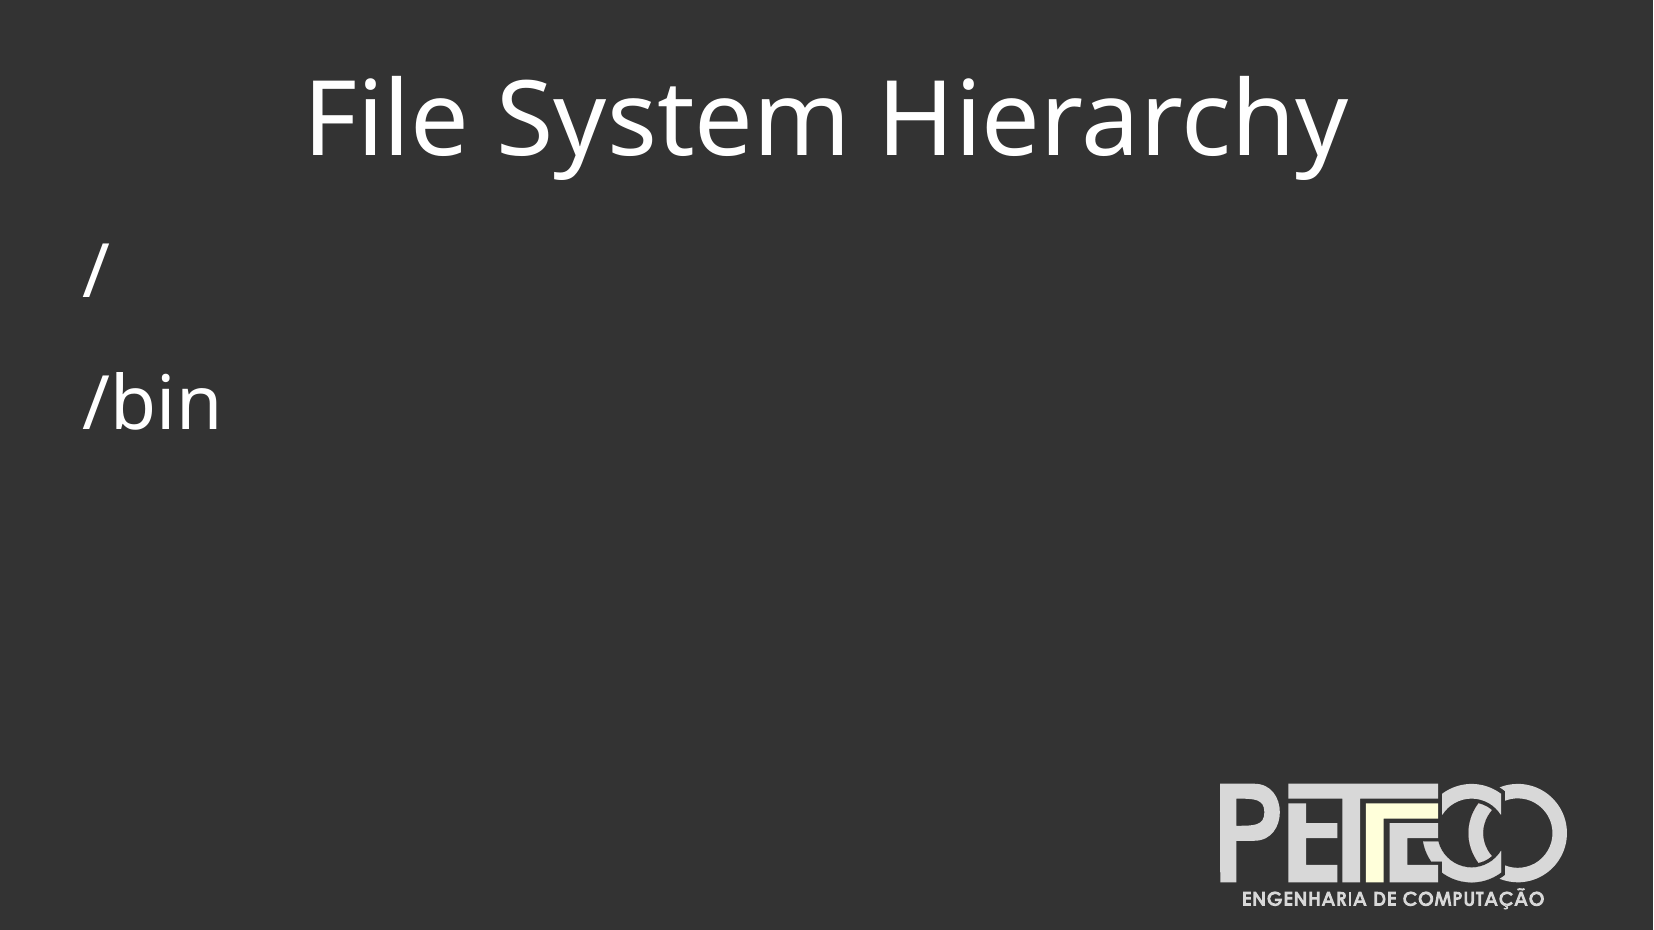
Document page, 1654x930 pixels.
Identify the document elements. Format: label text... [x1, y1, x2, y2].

list / /bin [82, 217, 1571, 757]
title File System Hierarchy [82, 37, 1571, 193]
